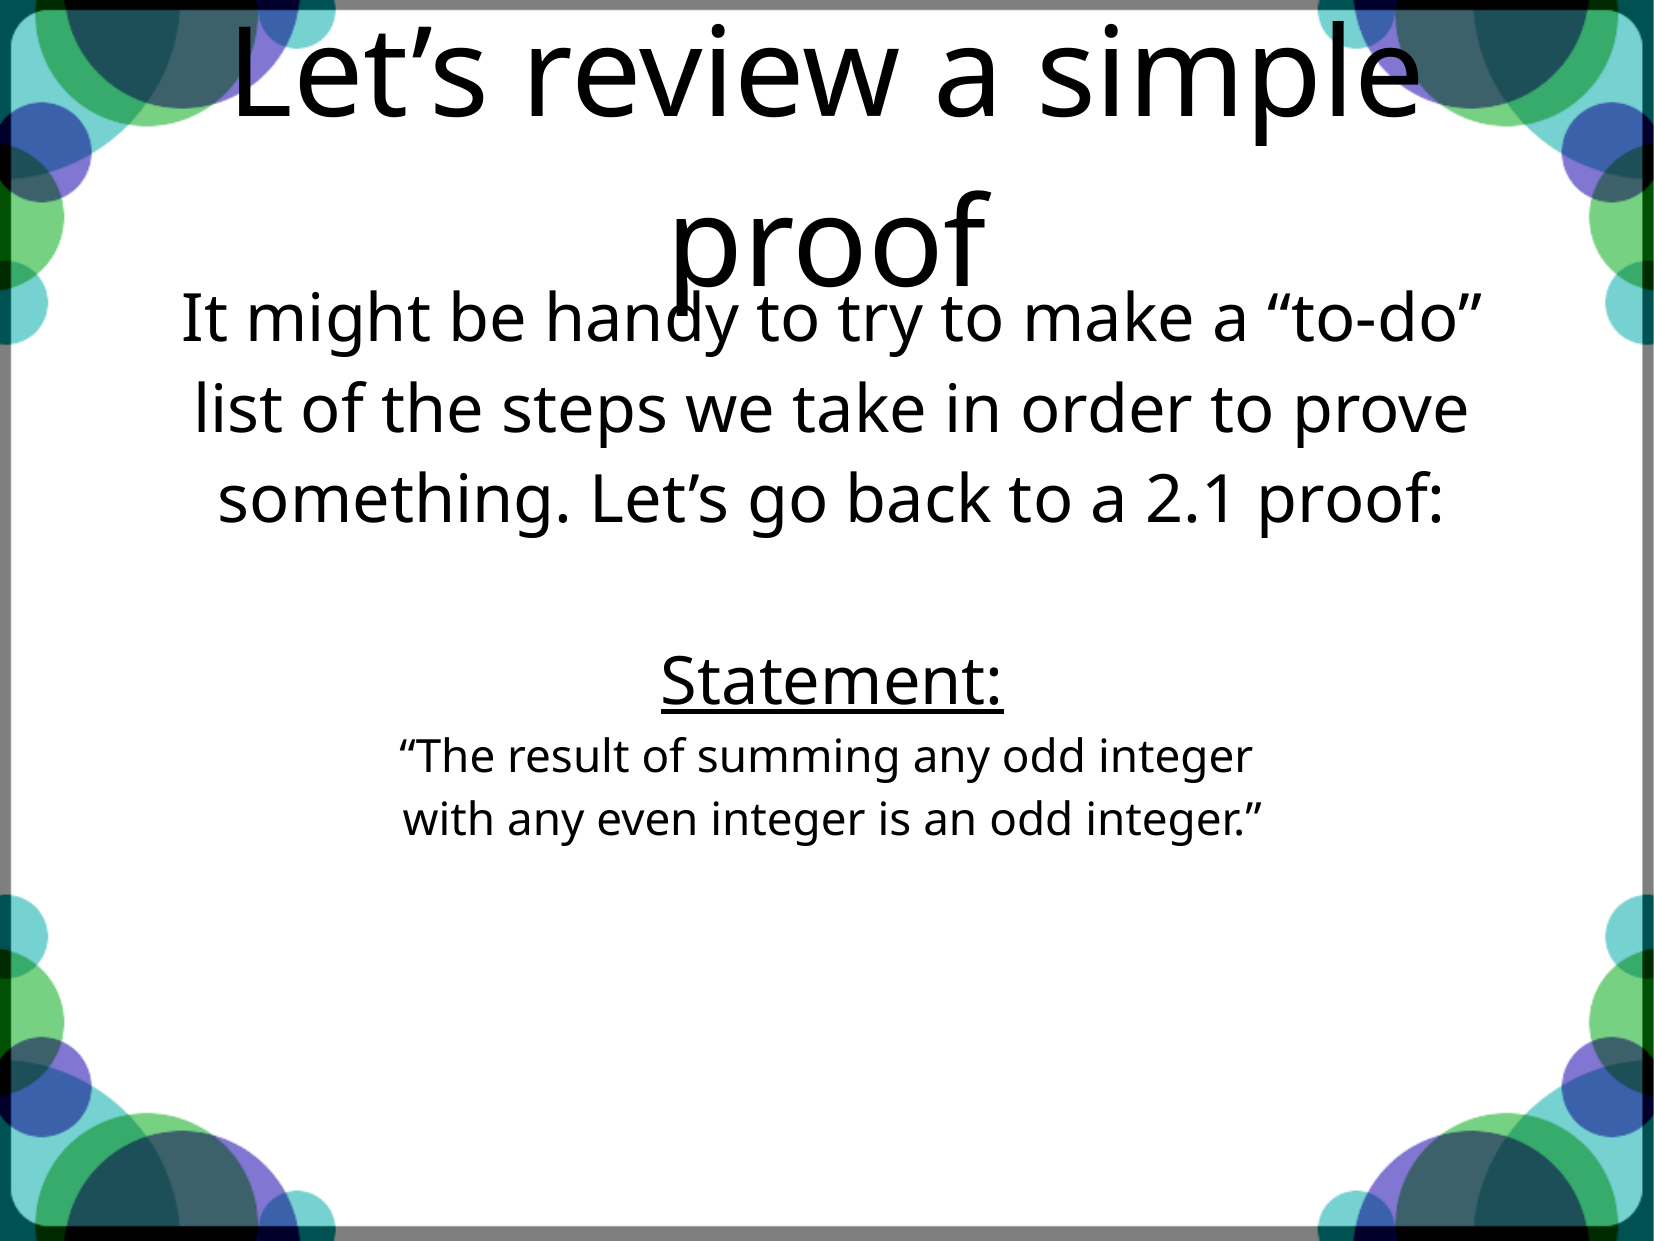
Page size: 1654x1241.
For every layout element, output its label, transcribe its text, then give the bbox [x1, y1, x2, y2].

text_box It might be handy to try to make a “to-do” list of the steps we take in order to prove something. Let’s go back to a 2.1 proof: Statement: “The result of summing any odd integer with any even integer is an odd integer.” [135, 270, 1531, 943]
title Let’s review a simple proof [82, 49, 1571, 257]
picture [0, 0, 1654, 1241]
